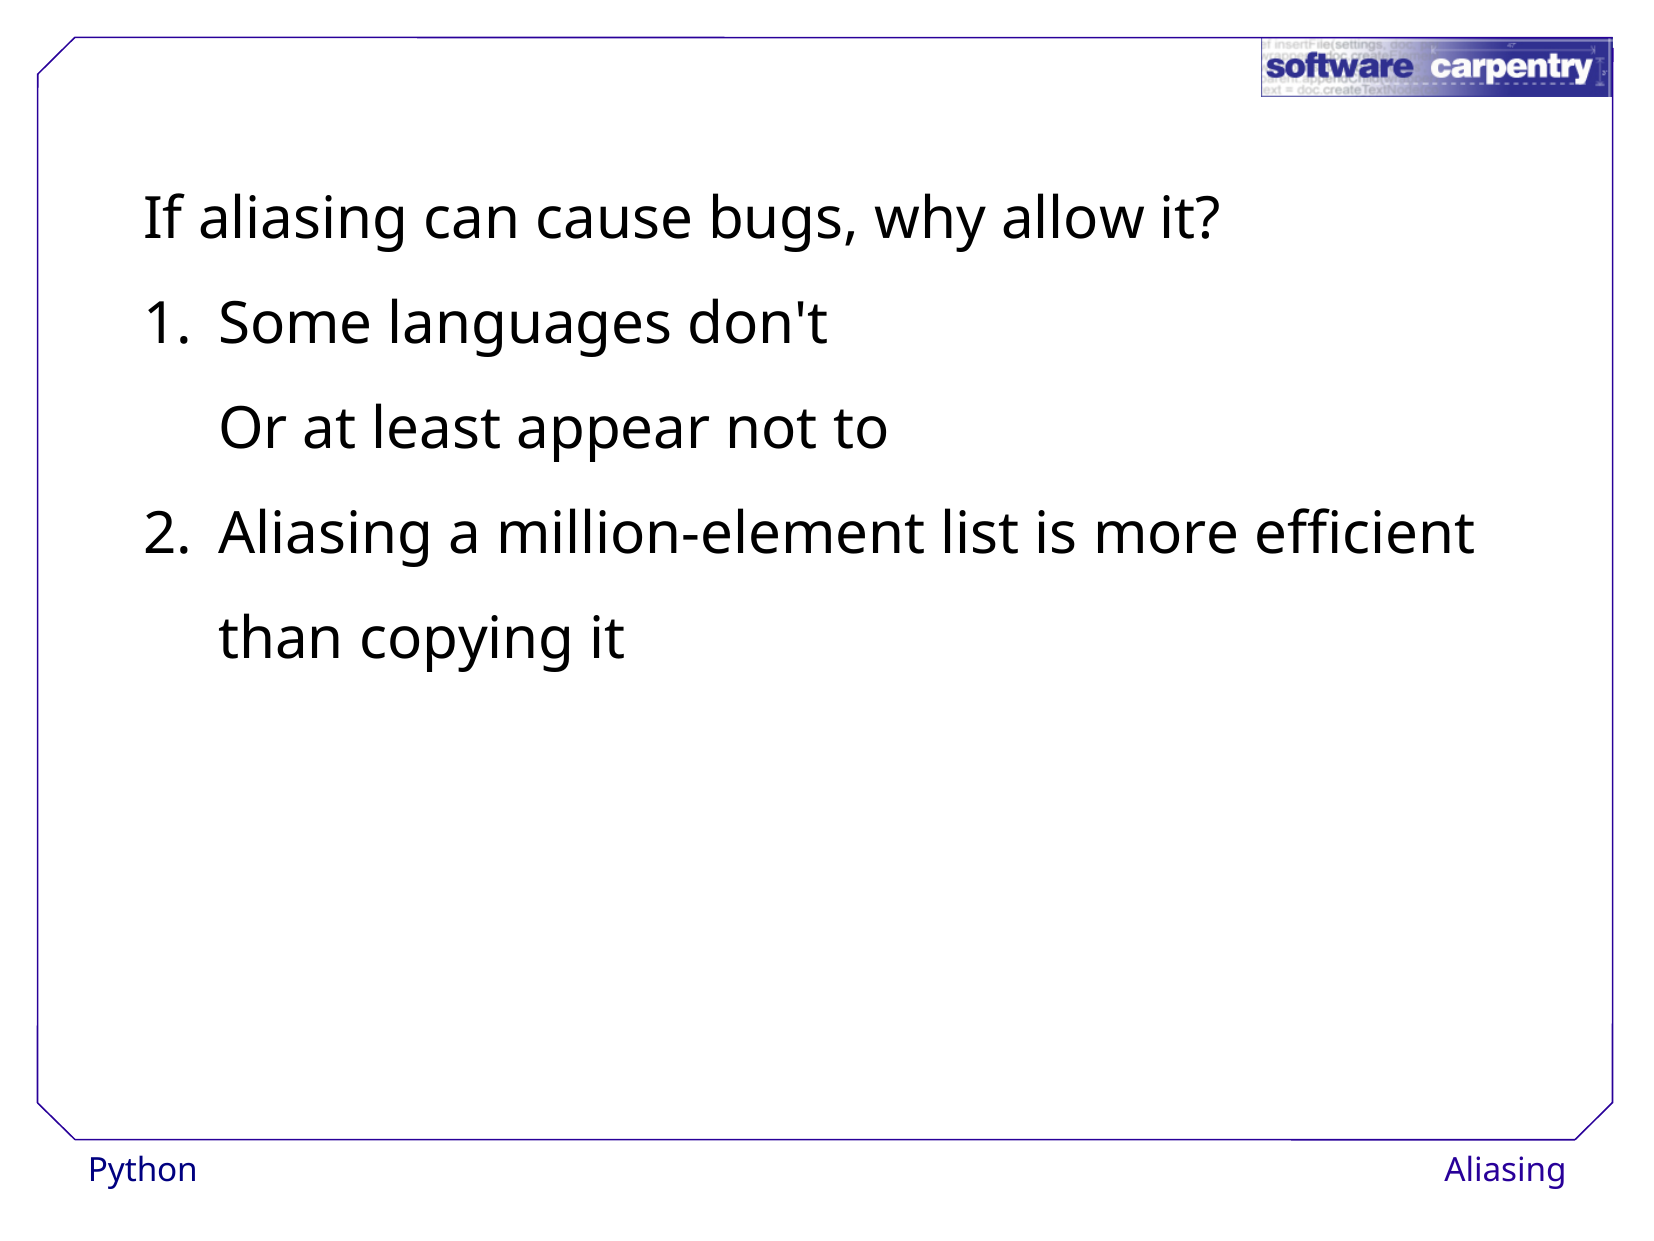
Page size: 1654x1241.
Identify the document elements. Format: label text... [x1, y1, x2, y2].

picture [1261, 39, 1613, 97]
text_box If aliasing can cause bugs, why allow it? Some languages don't Or at least appear not to Aliasing a million-element list is more efficient than copying it [128, 138, 1491, 679]
